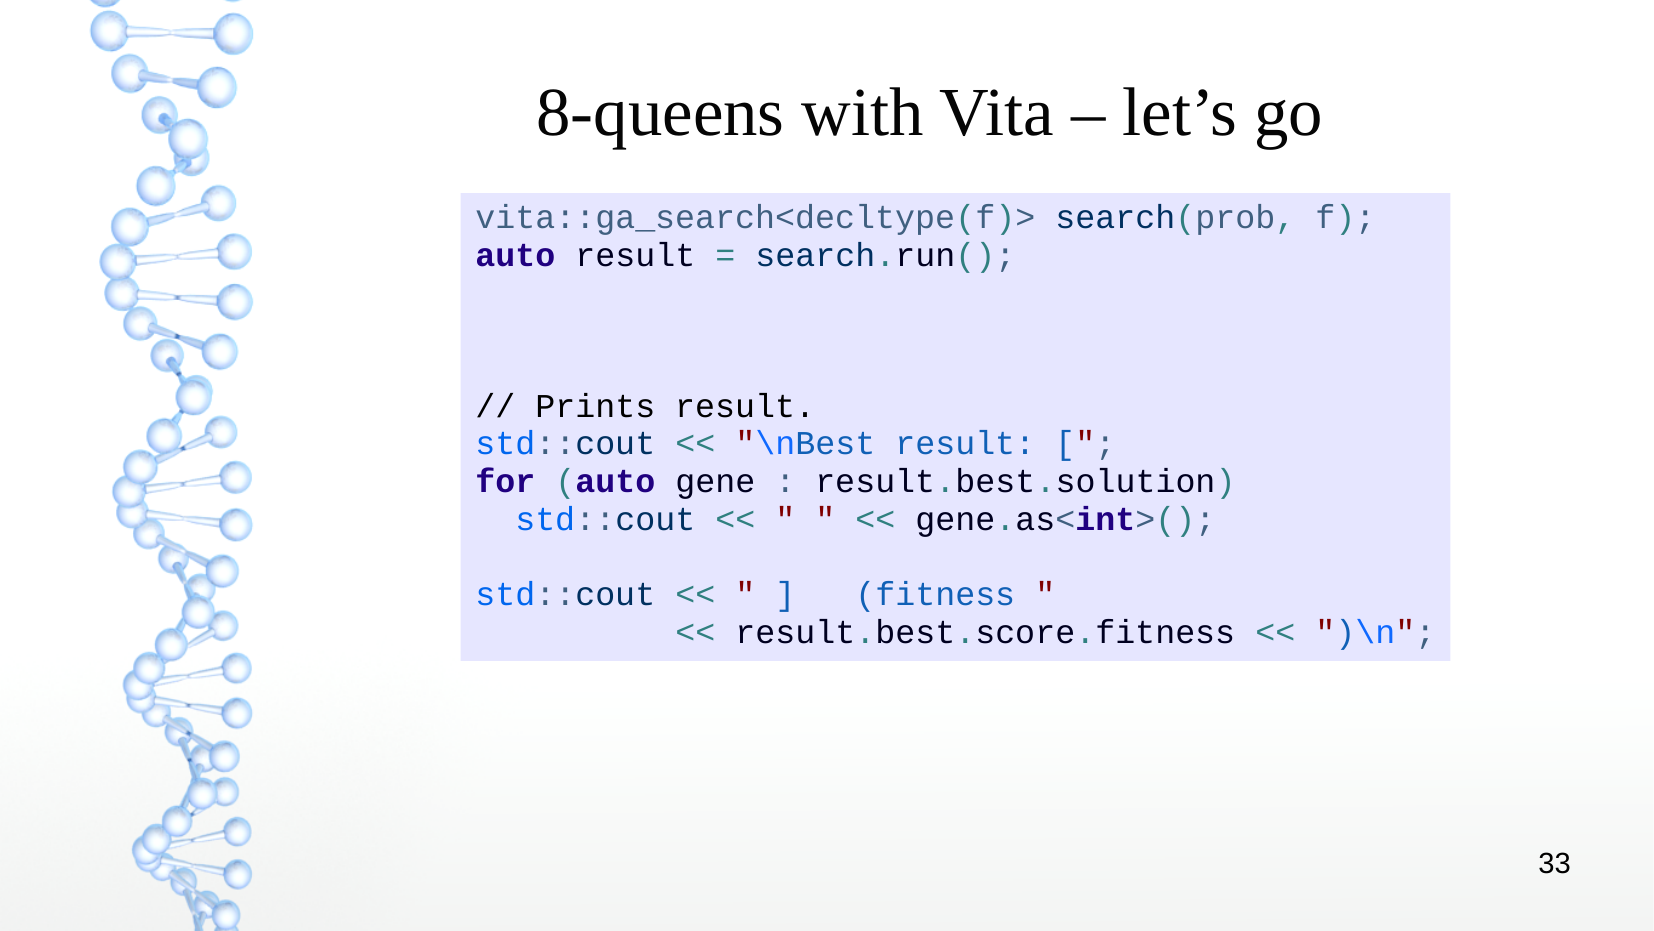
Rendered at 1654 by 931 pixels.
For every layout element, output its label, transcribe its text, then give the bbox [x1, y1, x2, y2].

text_box vita::ga_search<decltype(f)> search(prob, f); auto result = search.run(); // Prints result. std::cout << "\nBest result: ["; for (auto gene : result.best.solution) std::cout << " " << gene.as<int>(); std::cout << " ] (fitness " << result.best.score.fitness << ")\n"; [460, 193, 1451, 661]
title 8-queens with Vita – let’s go [265, 35, 1595, 189]
picture [0, 0, 1654, 931]
